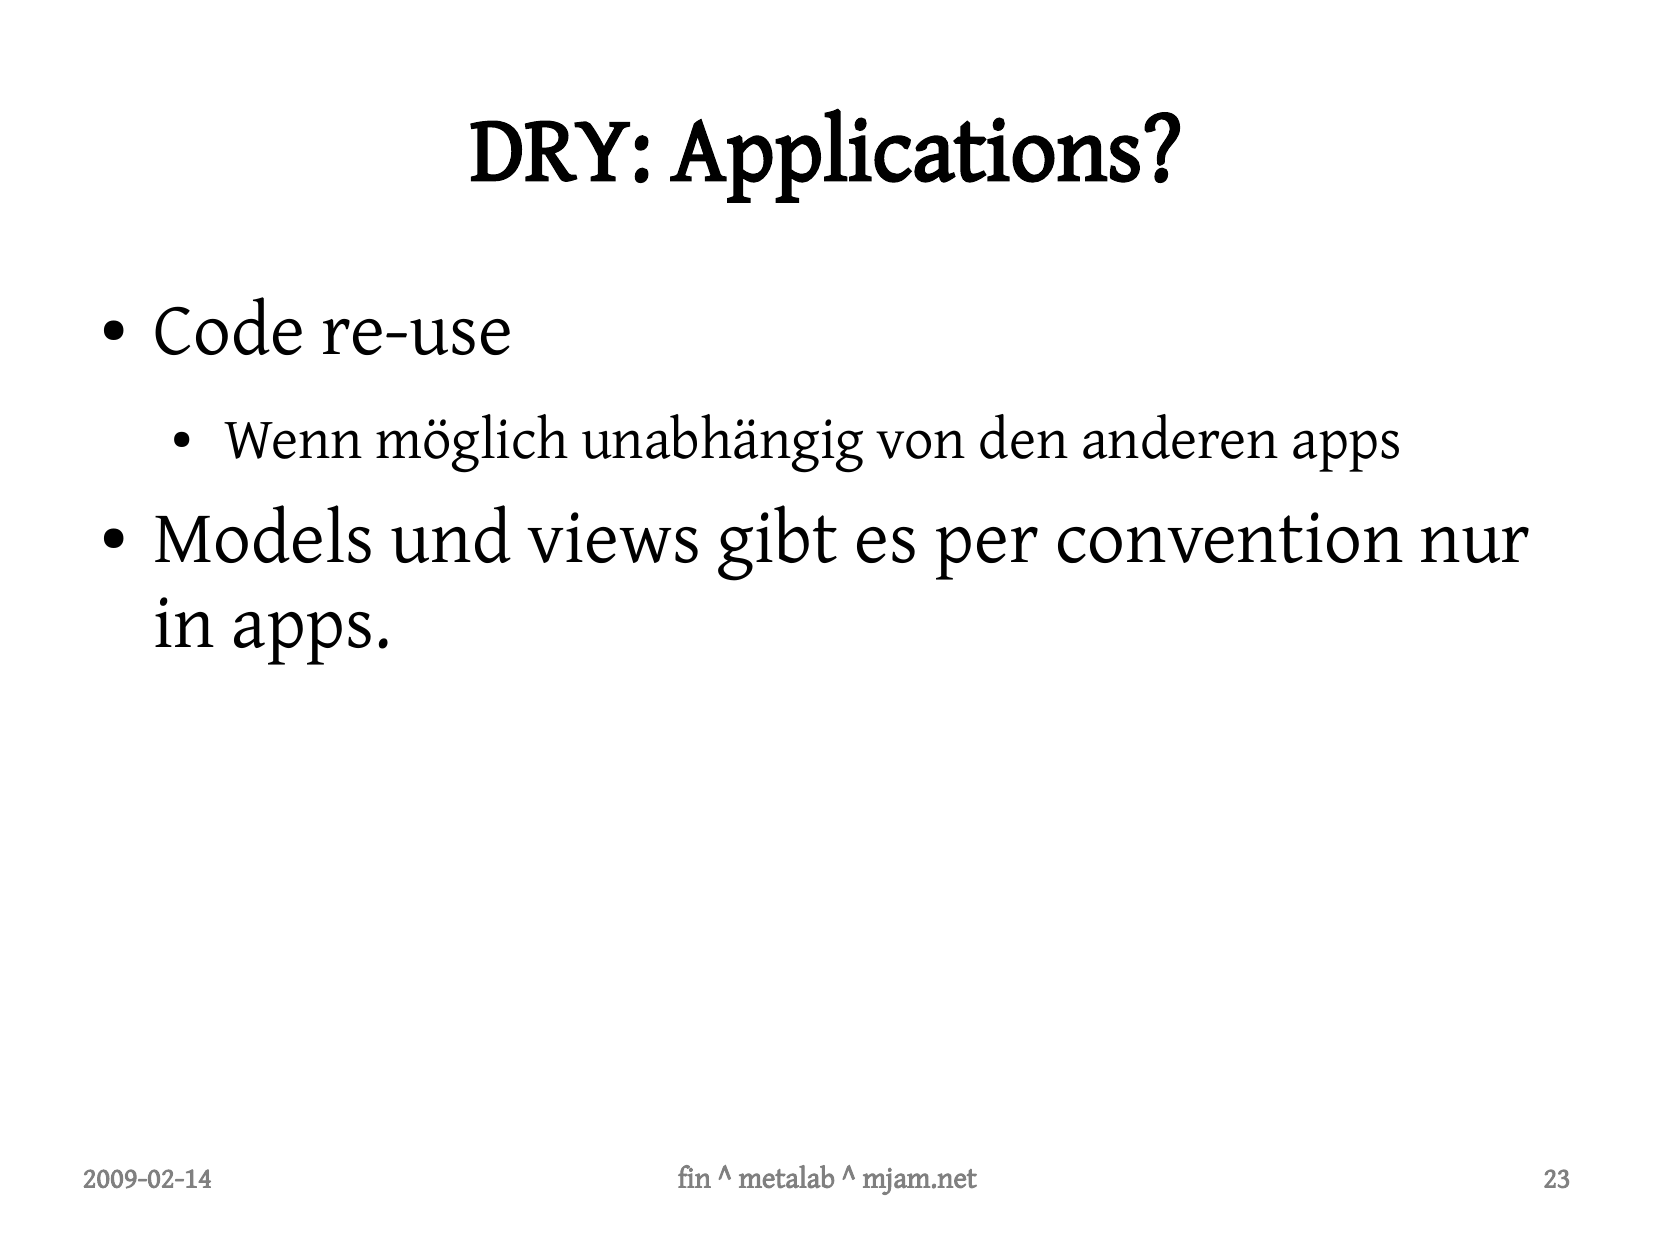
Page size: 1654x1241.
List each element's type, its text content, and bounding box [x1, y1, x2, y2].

list Code re-use Wenn möglich unabhängig von den anderen apps Models und views gibt es per convention nur in apps. [82, 290, 1571, 1094]
title DRY: Applications? [82, 56, 1571, 250]
